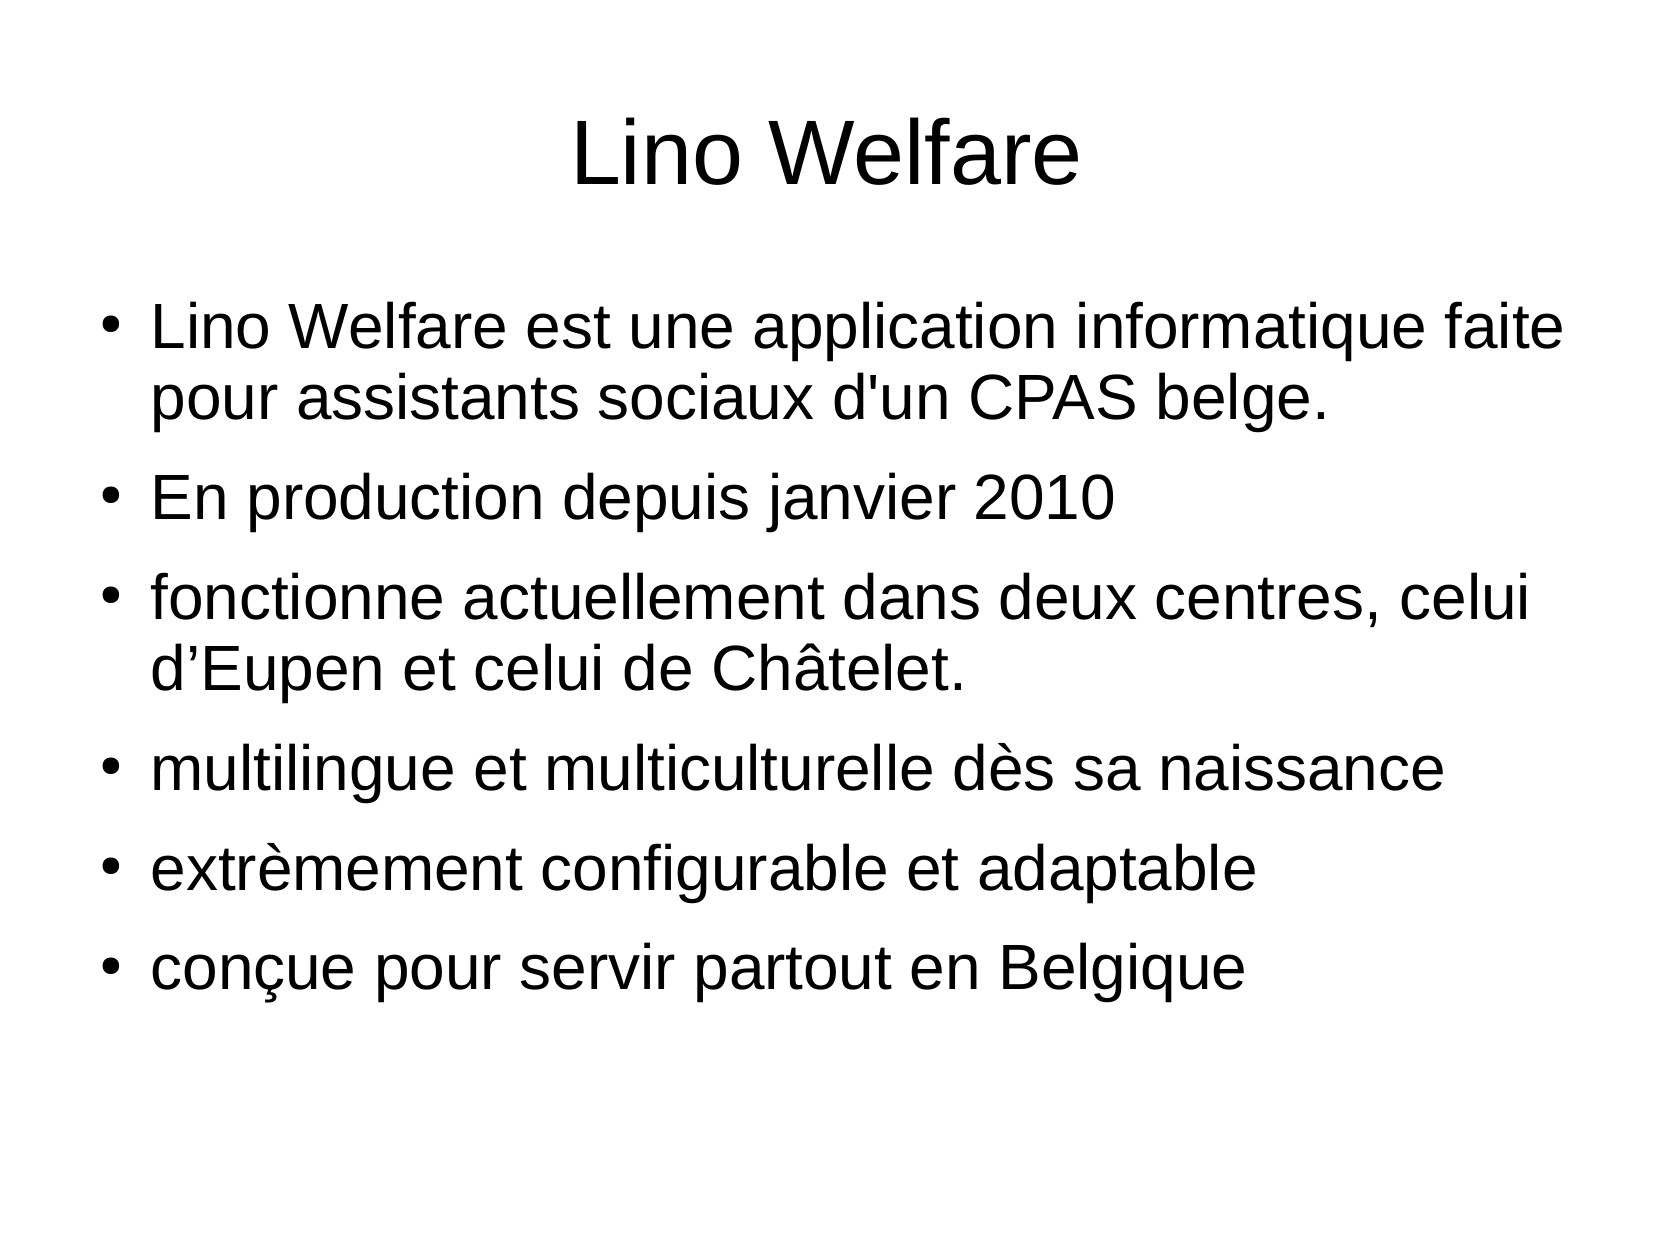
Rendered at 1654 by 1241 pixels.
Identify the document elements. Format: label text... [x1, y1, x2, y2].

title Lino Welfare [82, 49, 1571, 257]
list Lino Welfare est une application informatique faite pour assistants sociaux d'un CPAS belge. En production depuis janvier 2010 fonctionne actuellement dans deux centres, celui d’Eupen et celui de Châtelet. multilingue et multiculturelle dès sa naissance extrèmement configurable et adaptable conçue pour servir partout en Belgique [82, 290, 1571, 1010]
